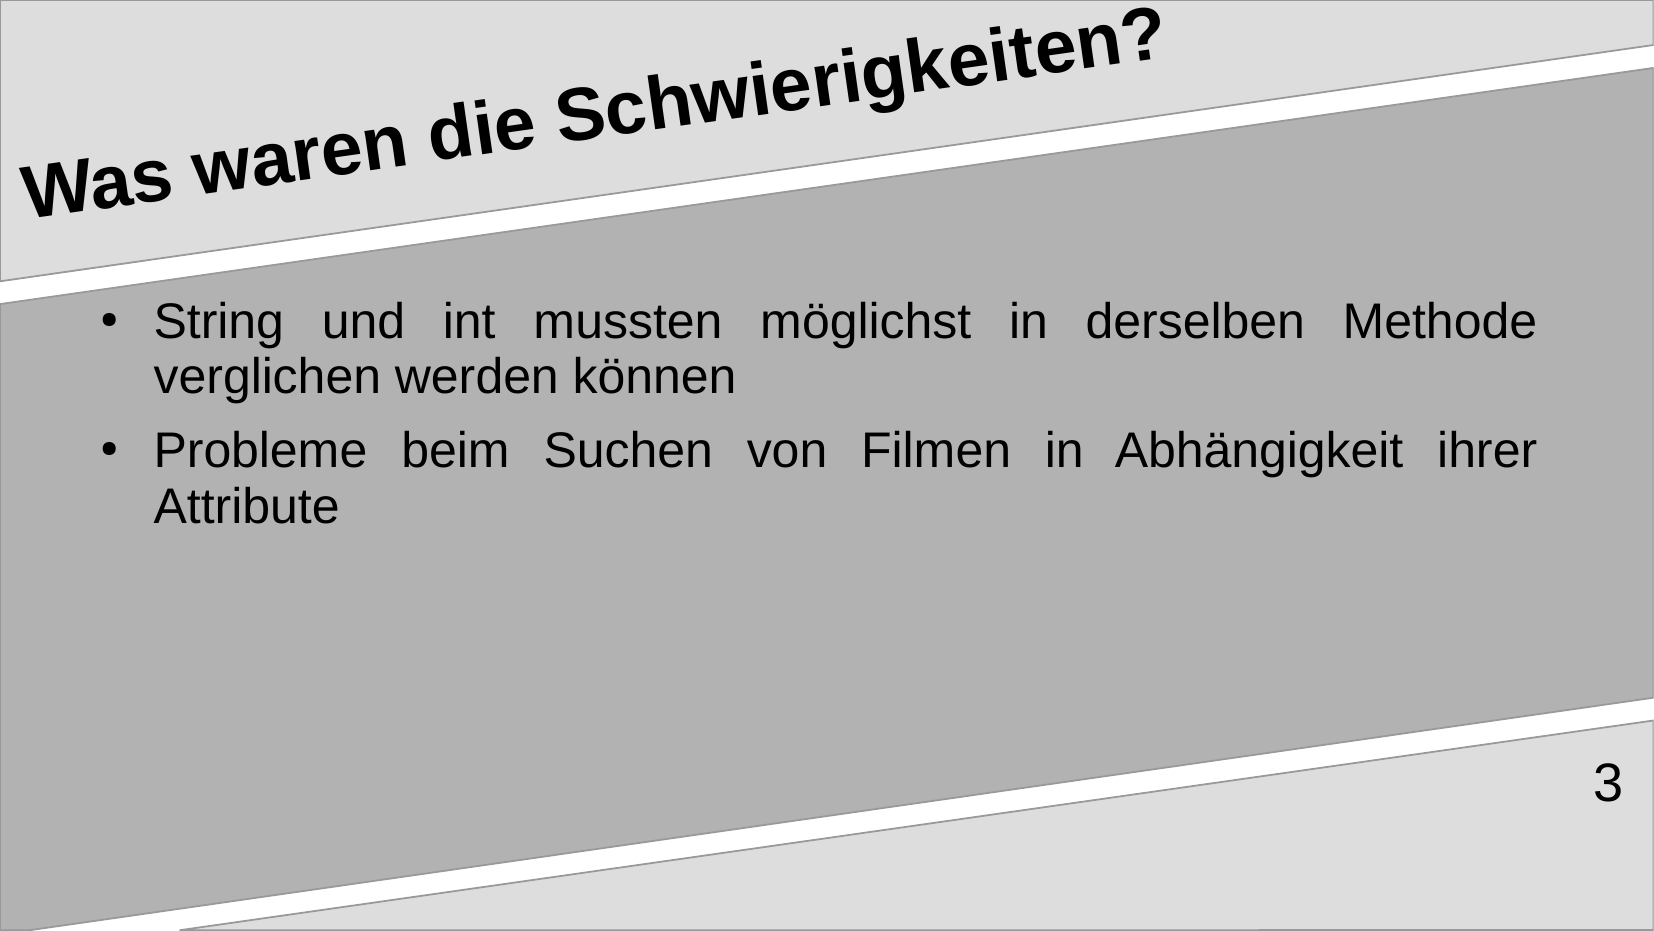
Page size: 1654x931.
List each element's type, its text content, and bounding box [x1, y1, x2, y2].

list String und int mussten möglichst in derselben Methode verglichen werden können Probleme beim Suchen von Filmen in Abhängigkeit ihrer Attribute [82, 292, 1538, 833]
title Was waren die Schwierigkeiten? [11, 0, 1496, 272]
